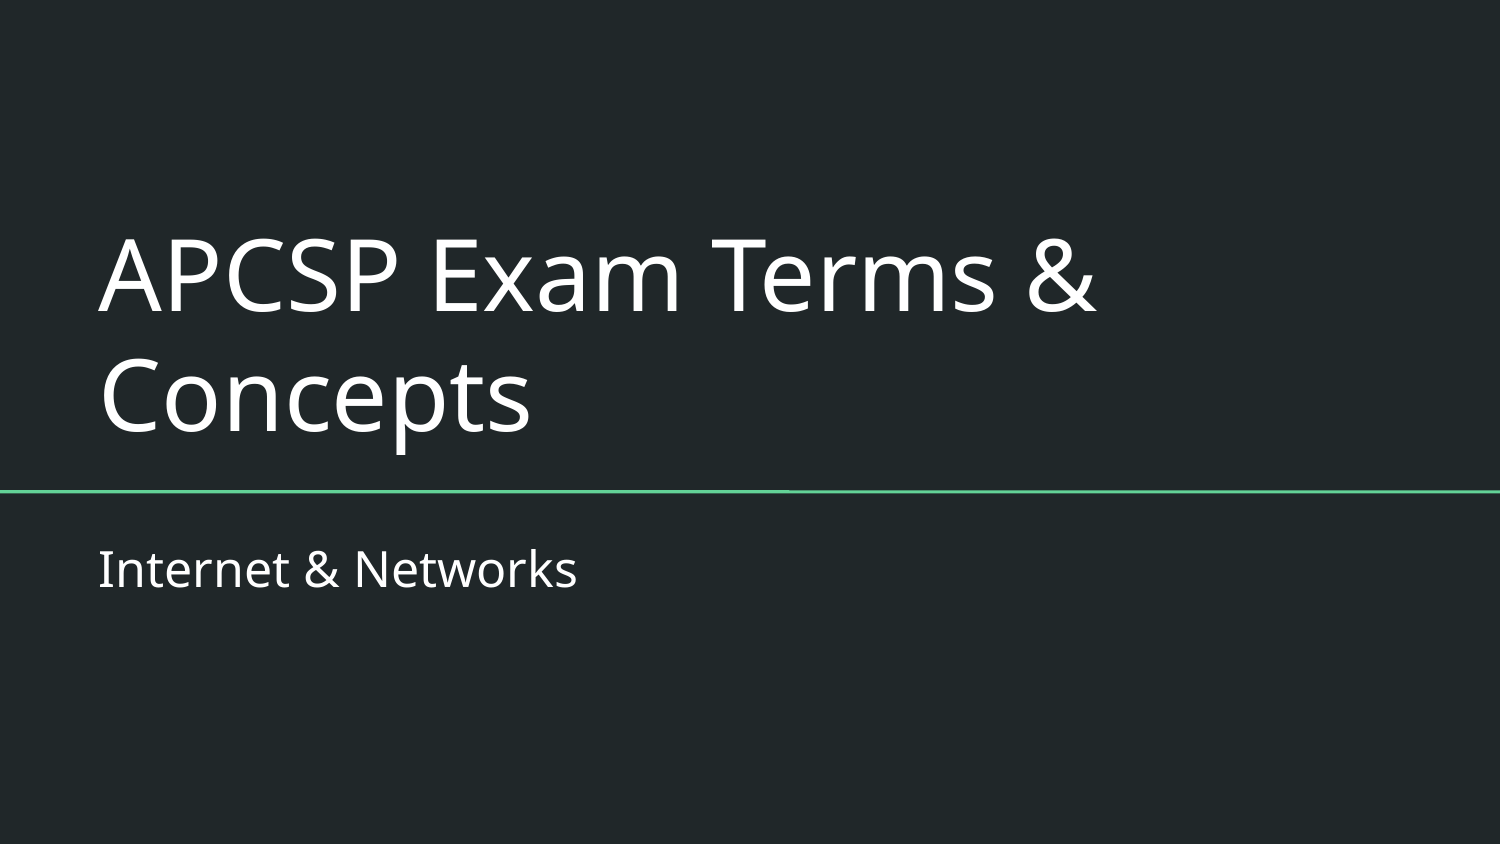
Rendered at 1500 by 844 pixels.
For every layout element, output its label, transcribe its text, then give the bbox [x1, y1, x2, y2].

title APCSP Exam Terms & Concepts [83, 206, 1417, 467]
subtitle Internet & Networks [83, 522, 1417, 626]
